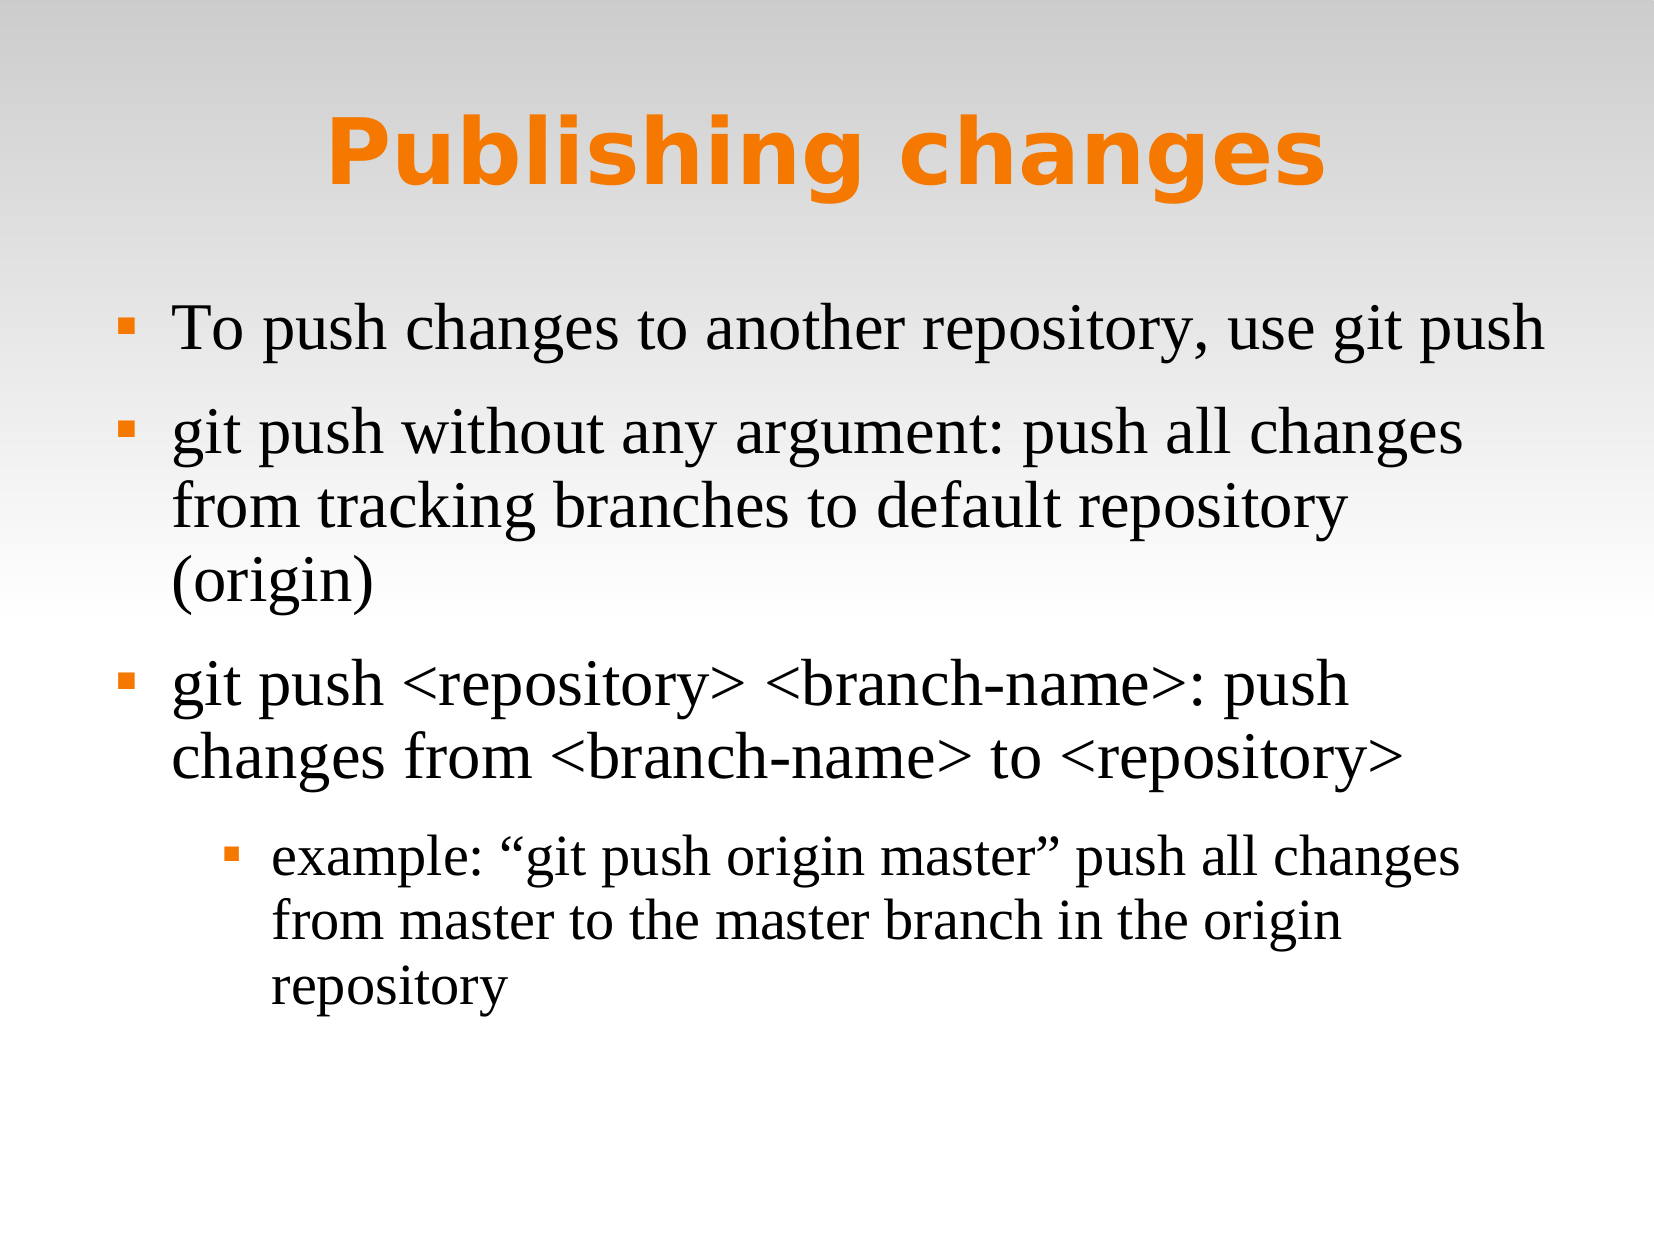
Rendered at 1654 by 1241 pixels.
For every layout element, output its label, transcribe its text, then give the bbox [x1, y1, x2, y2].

title Publishing changes [82, 56, 1571, 250]
list To push changes to another repository, use git push git push without any argument: push all changes from tracking branches to default repository (origin) git push <repository> <branch-name>: push changes from <branch-name> to <repository> example: “git push origin master” push all changes from master to the master branch in the origin repository [82, 290, 1571, 1094]
